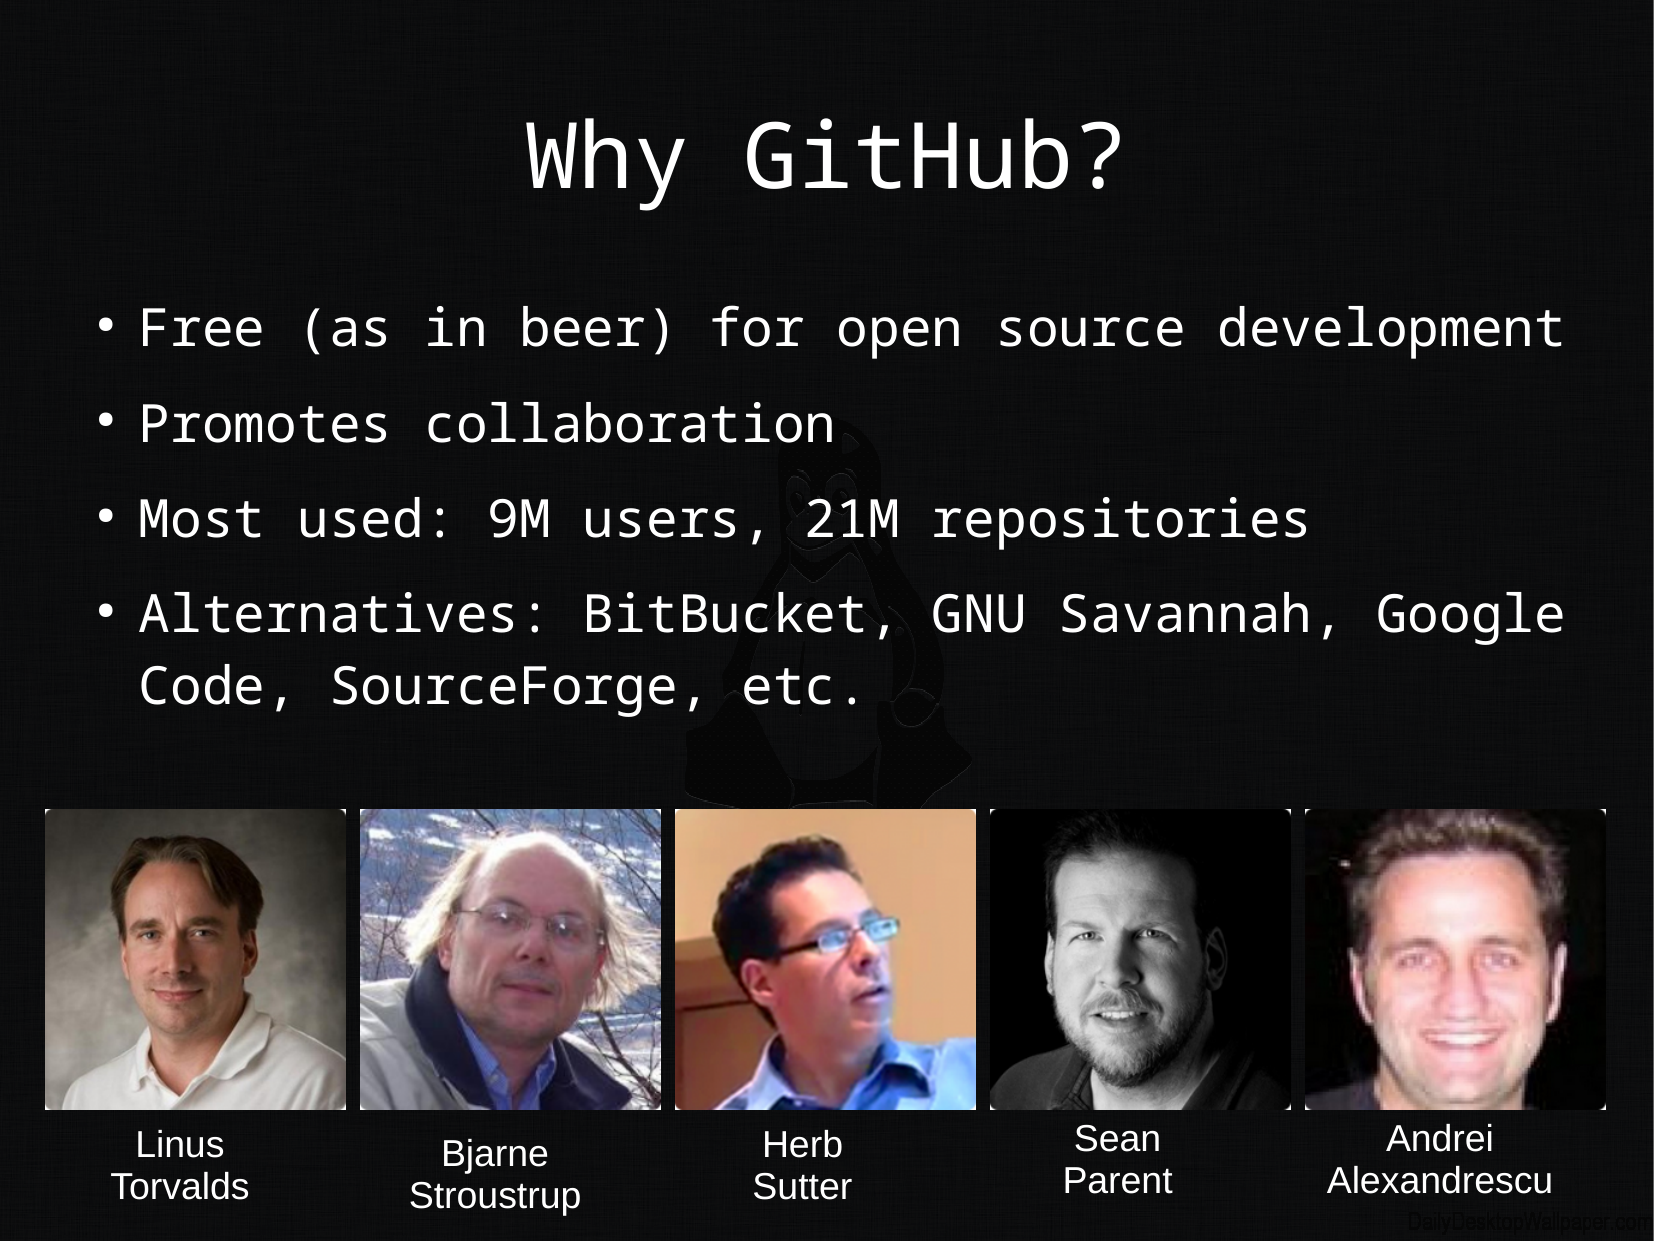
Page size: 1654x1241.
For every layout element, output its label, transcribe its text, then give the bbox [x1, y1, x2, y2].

picture [0, 0, 1654, 1241]
title Why GitHub? [82, 49, 1571, 257]
text_box Linus Torvalds [30, 1116, 331, 1216]
text_box Bjarne Stroustrup [345, 1125, 646, 1224]
list Free (as in beer) for open source development Promotes collaboration Most used: 9M users, 21M repositories Alternatives: BitBucket, GNU Savannah, Google Code, SourceForge, etc. [82, 290, 1571, 796]
text_box Herb Sutter [660, 1116, 946, 1216]
text_box Andrei Alexandrescu [1290, 1110, 1591, 1209]
text_box Sean Parent [975, 1110, 1261, 1209]
